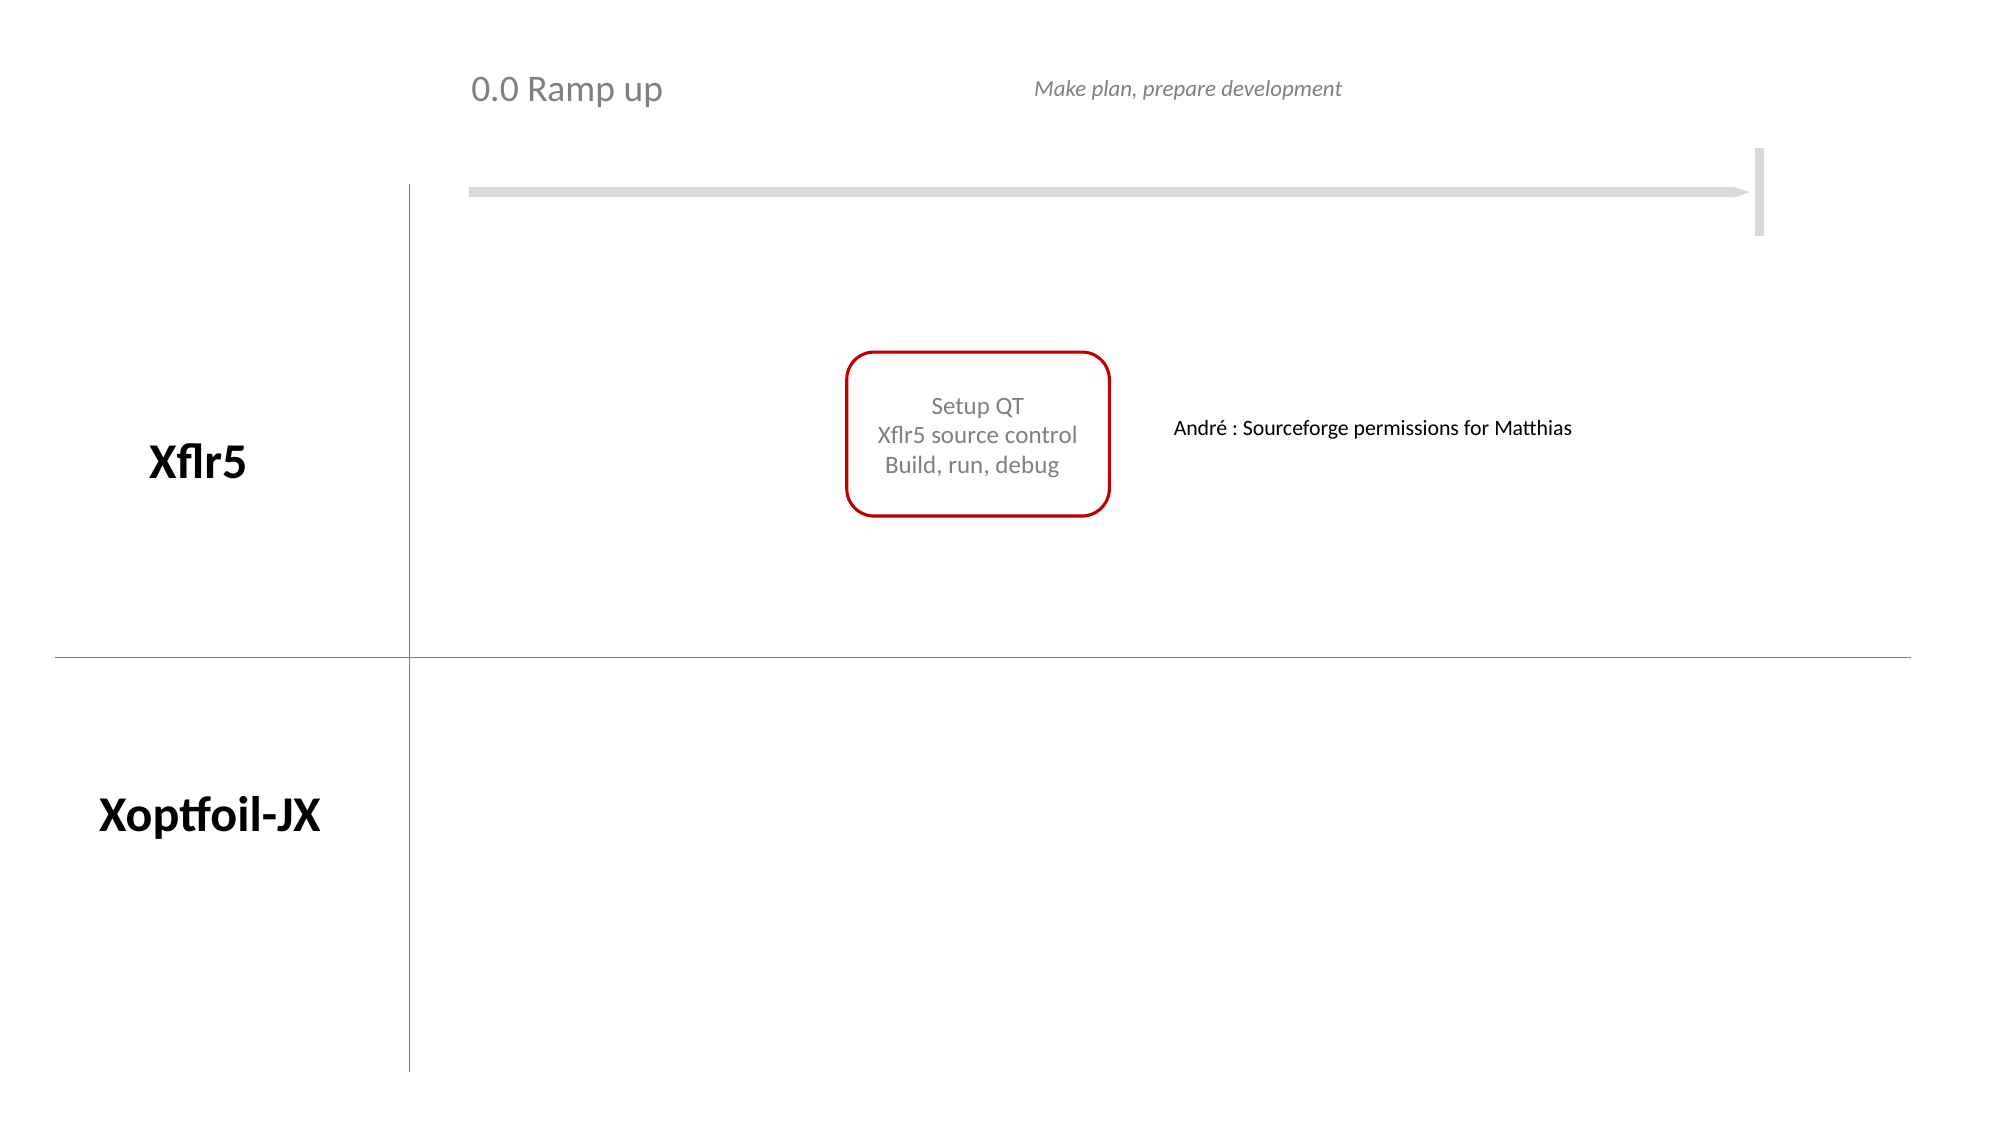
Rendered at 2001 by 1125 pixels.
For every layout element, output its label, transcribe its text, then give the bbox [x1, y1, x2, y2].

text_box Setup QT Xflr5 source control Build, run, debug [846, 352, 1110, 517]
text_box 0.0 Ramp up [456, 56, 681, 118]
text_box André : Sourceforge permissions for Matthias [1158, 405, 1611, 448]
text_box Xflr5 [134, 420, 265, 497]
text_box Xoptfoil-JX [84, 773, 340, 850]
text_box Make plan, prepare development [1019, 65, 1724, 109]
